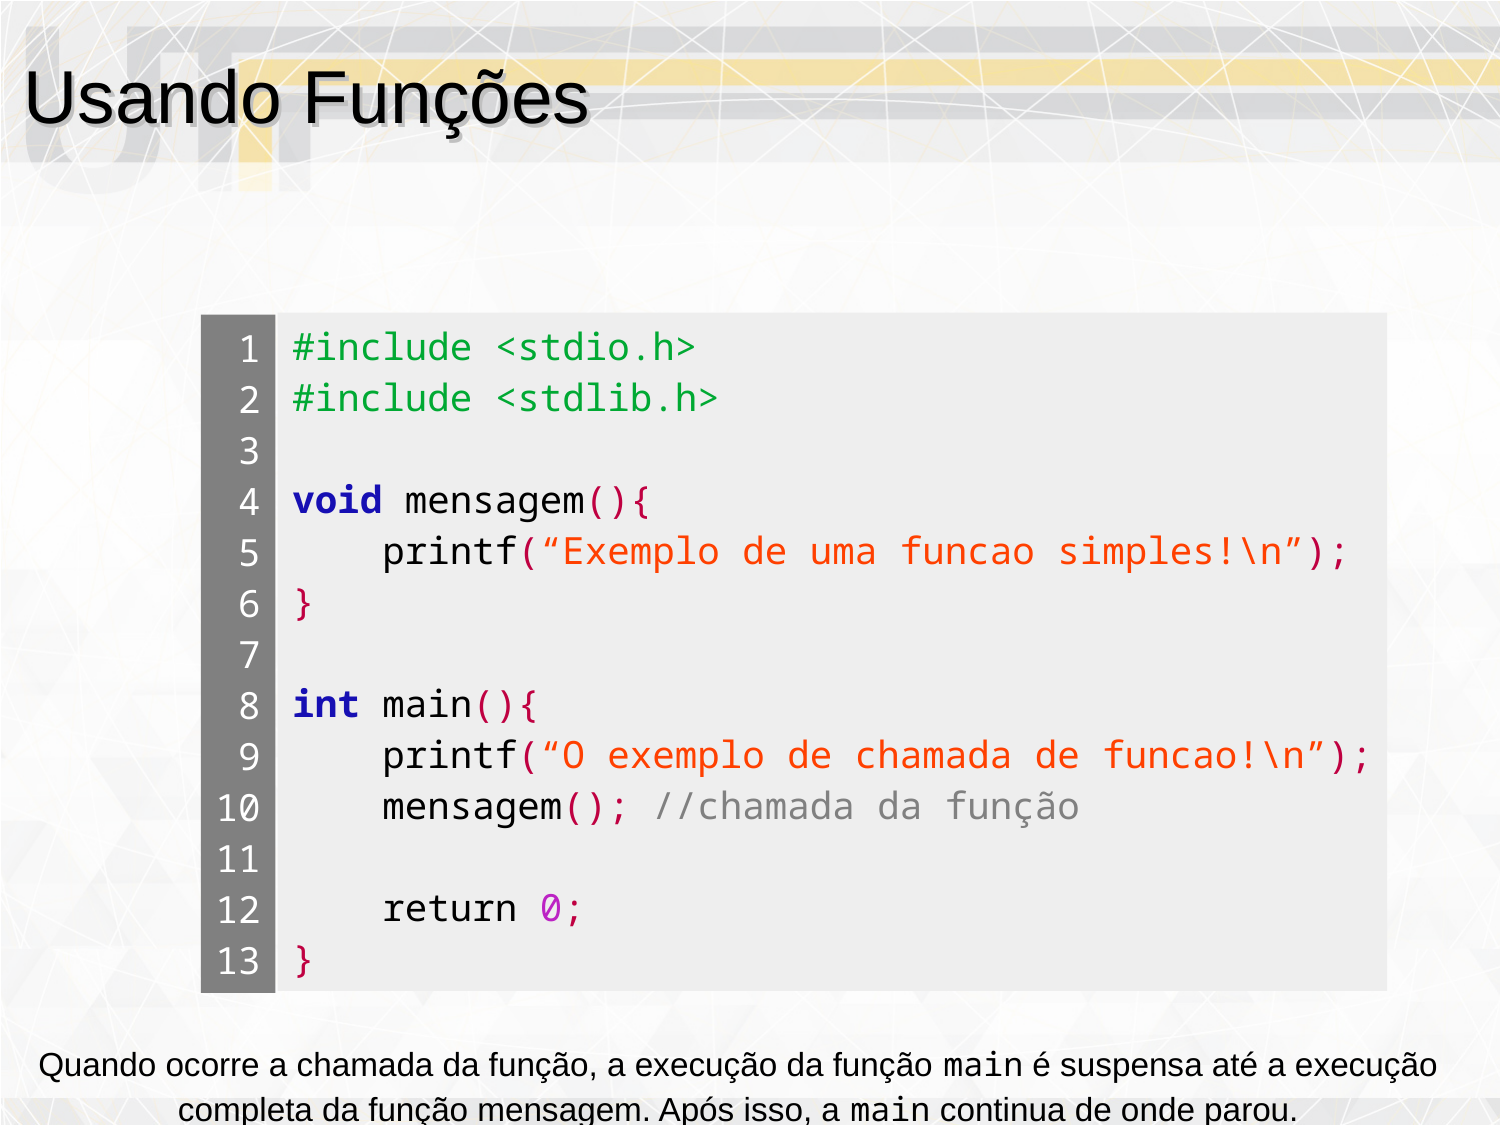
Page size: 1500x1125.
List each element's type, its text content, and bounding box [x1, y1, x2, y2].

text_box 1 2 3 4 5 6 7 8 9 10 11 12 13 [200, 314, 272, 818]
text_box Quando ocorre a chamada da função, a execução da função main é suspensa até a execução completa da função mensagem. Após isso, a main continua de onde parou. [23, 1033, 1477, 1125]
text_box #include <stdio.h> #include <stdlib.h> void mensagem(){ printf(“Exemplo de uma funcao simples!\n”); } int main(){ printf(“O exemplo de chamada de funcao!\n”); mensagem(); //chamada da função return 0; } [277, 312, 1292, 815]
title Usando Funções [23, 18, 1489, 178]
